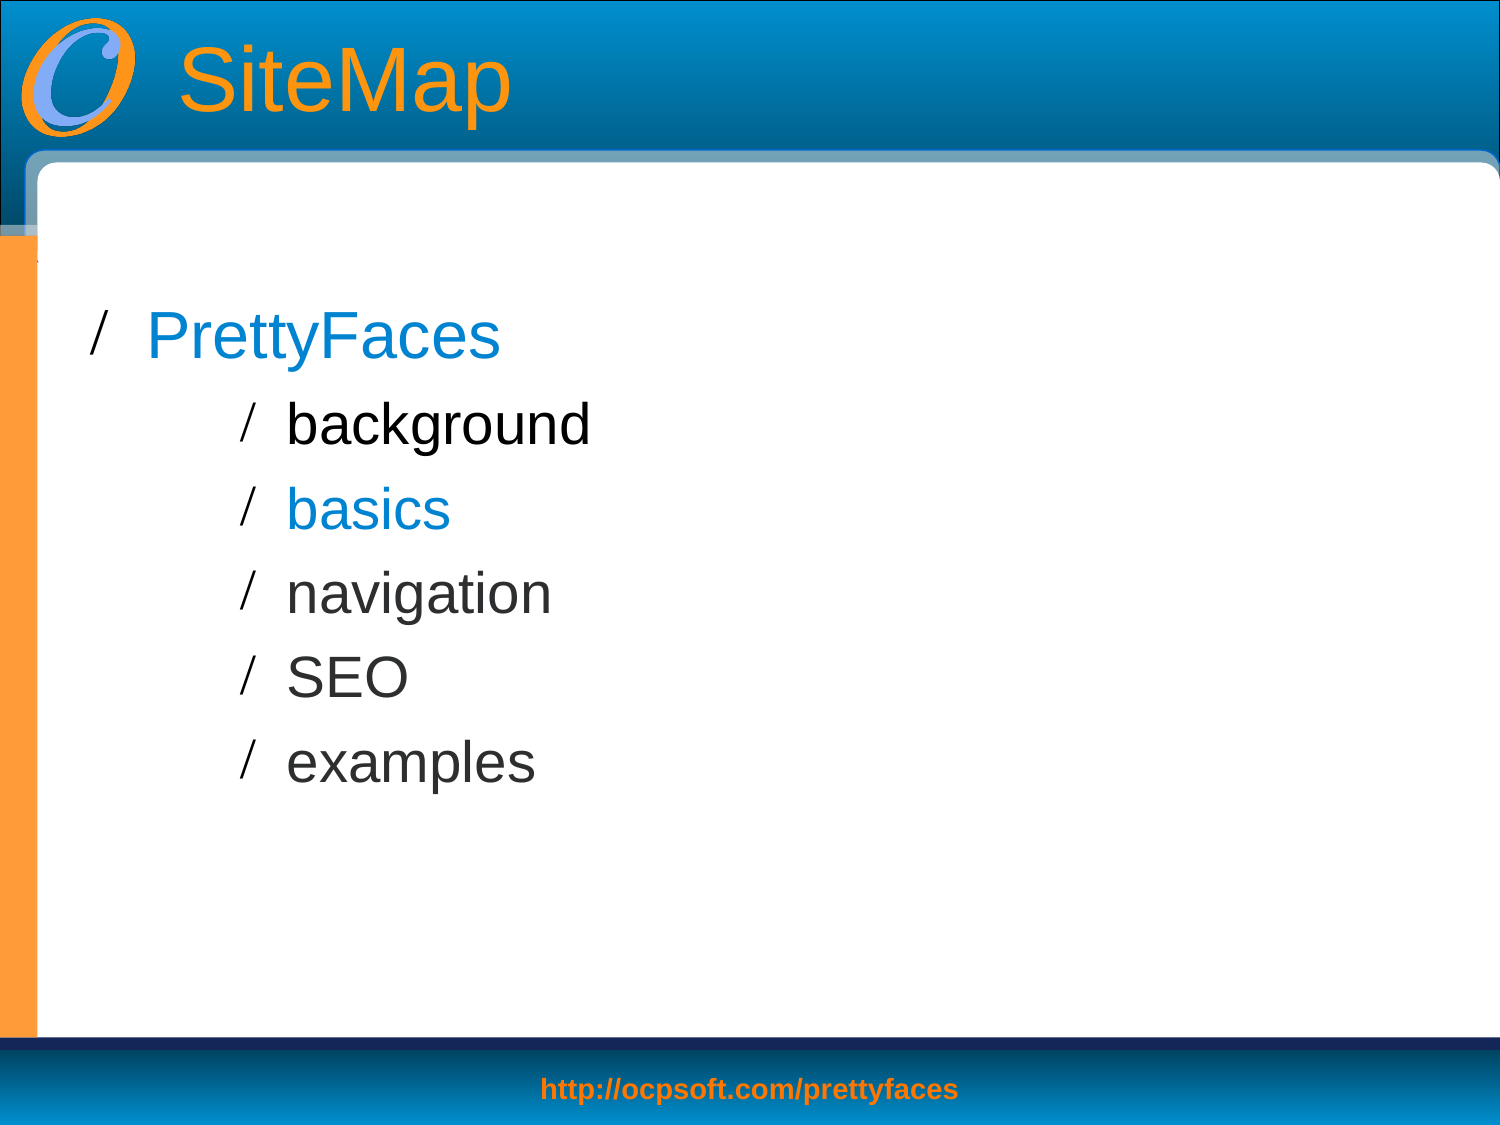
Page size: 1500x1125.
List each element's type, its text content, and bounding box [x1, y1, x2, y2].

picture [22, 19, 135, 136]
title SiteMap [162, 4, 1463, 146]
list PrettyFaces background basics navigation SEO examples [75, 187, 734, 931]
